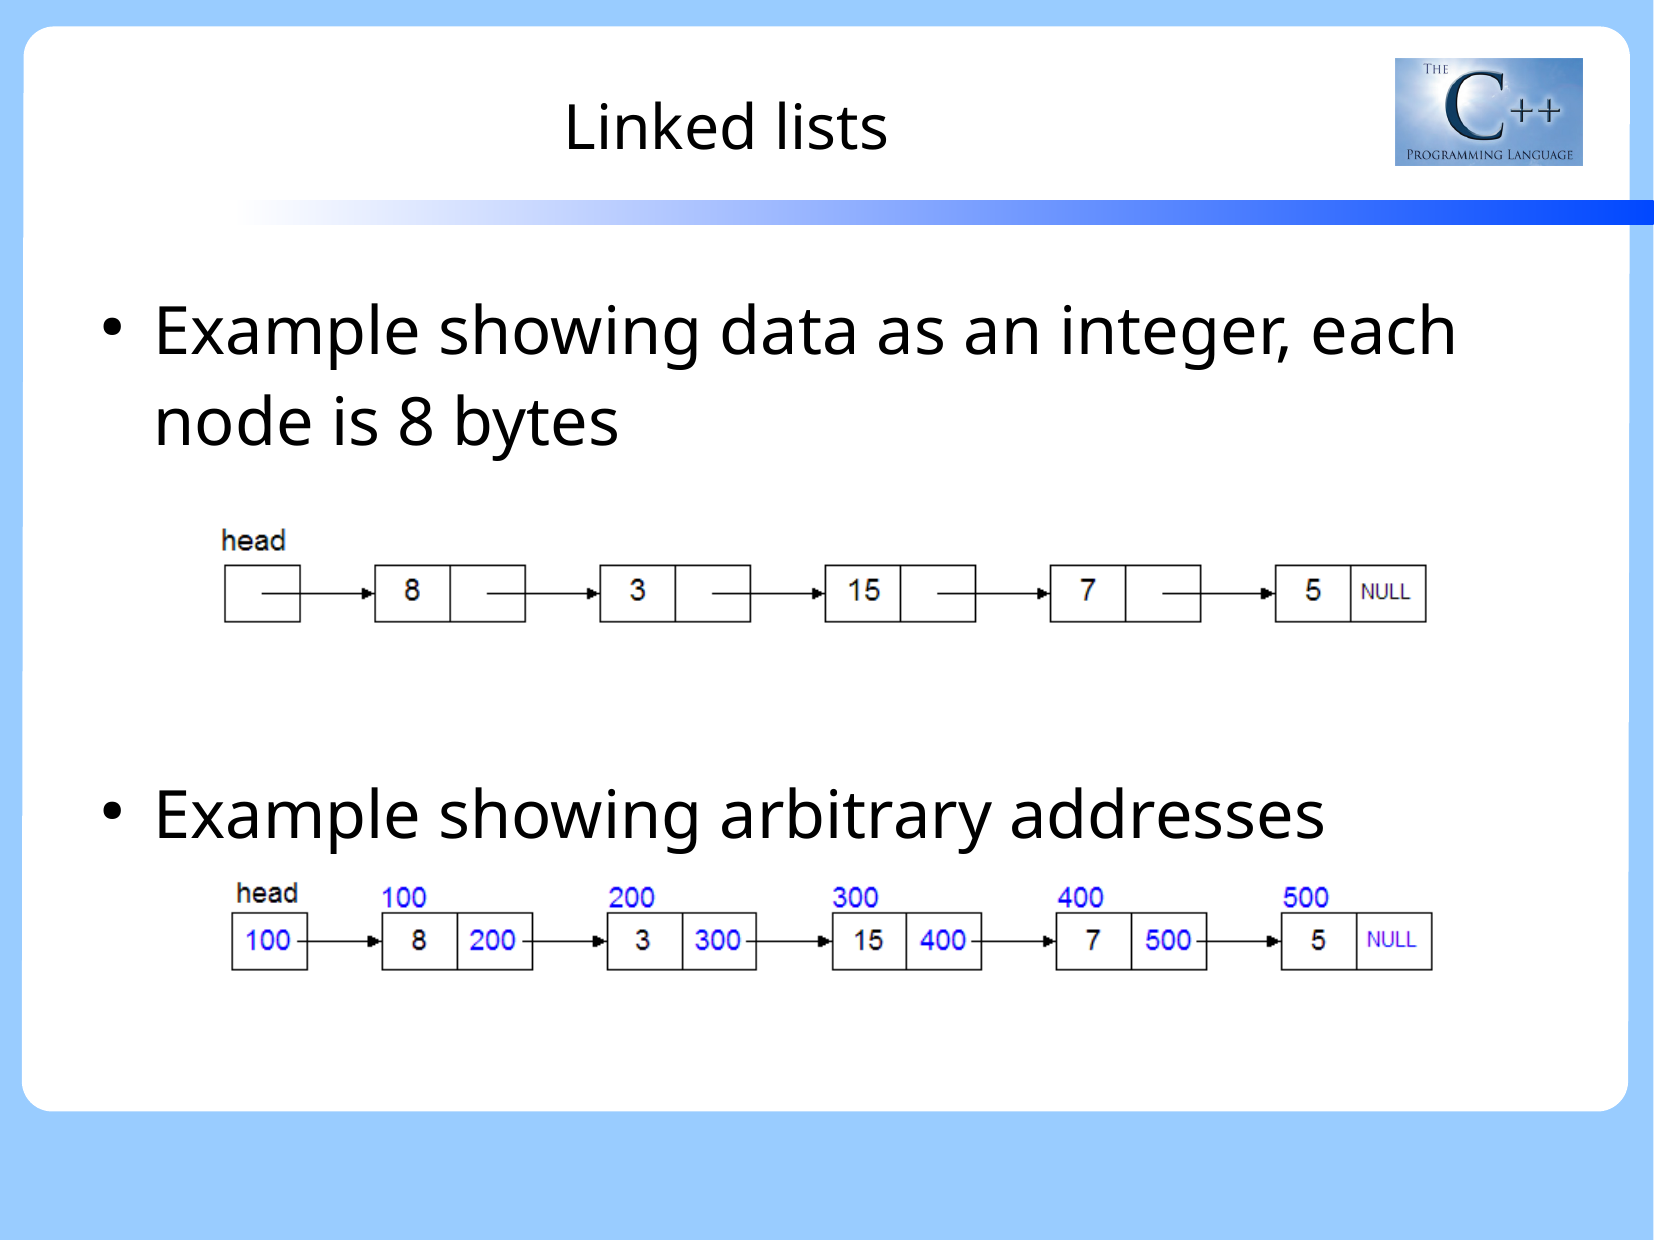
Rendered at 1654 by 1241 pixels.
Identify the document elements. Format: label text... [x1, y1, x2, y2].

picture [212, 521, 1430, 626]
title Linked lists [82, 49, 1371, 201]
picture [1395, 58, 1583, 166]
list Example showing data as an integer, each node is 8 bytes Example showing arbitrary addresses [82, 283, 1607, 1087]
picture [227, 873, 1436, 974]
